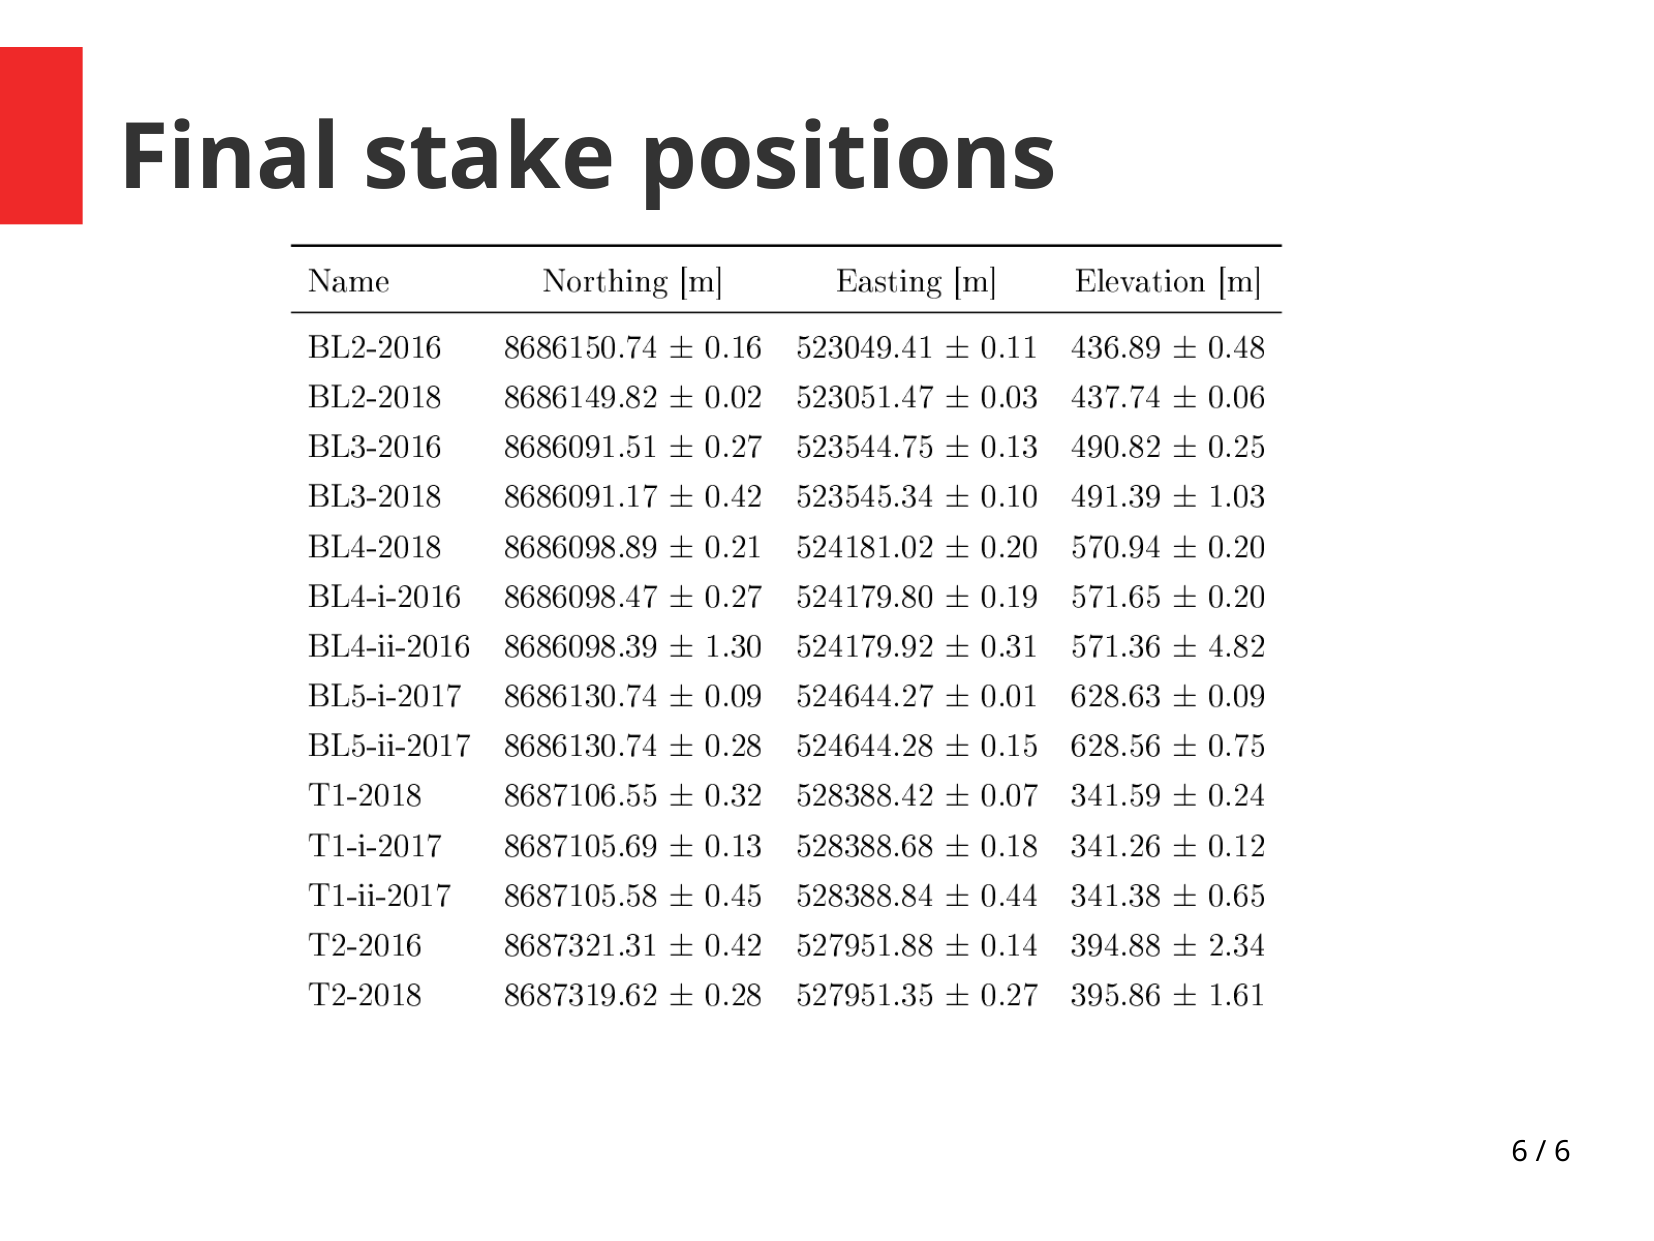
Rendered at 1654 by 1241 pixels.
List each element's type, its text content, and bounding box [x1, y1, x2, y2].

picture [271, 236, 1300, 1016]
title Final stake positions [118, 49, 1571, 257]
